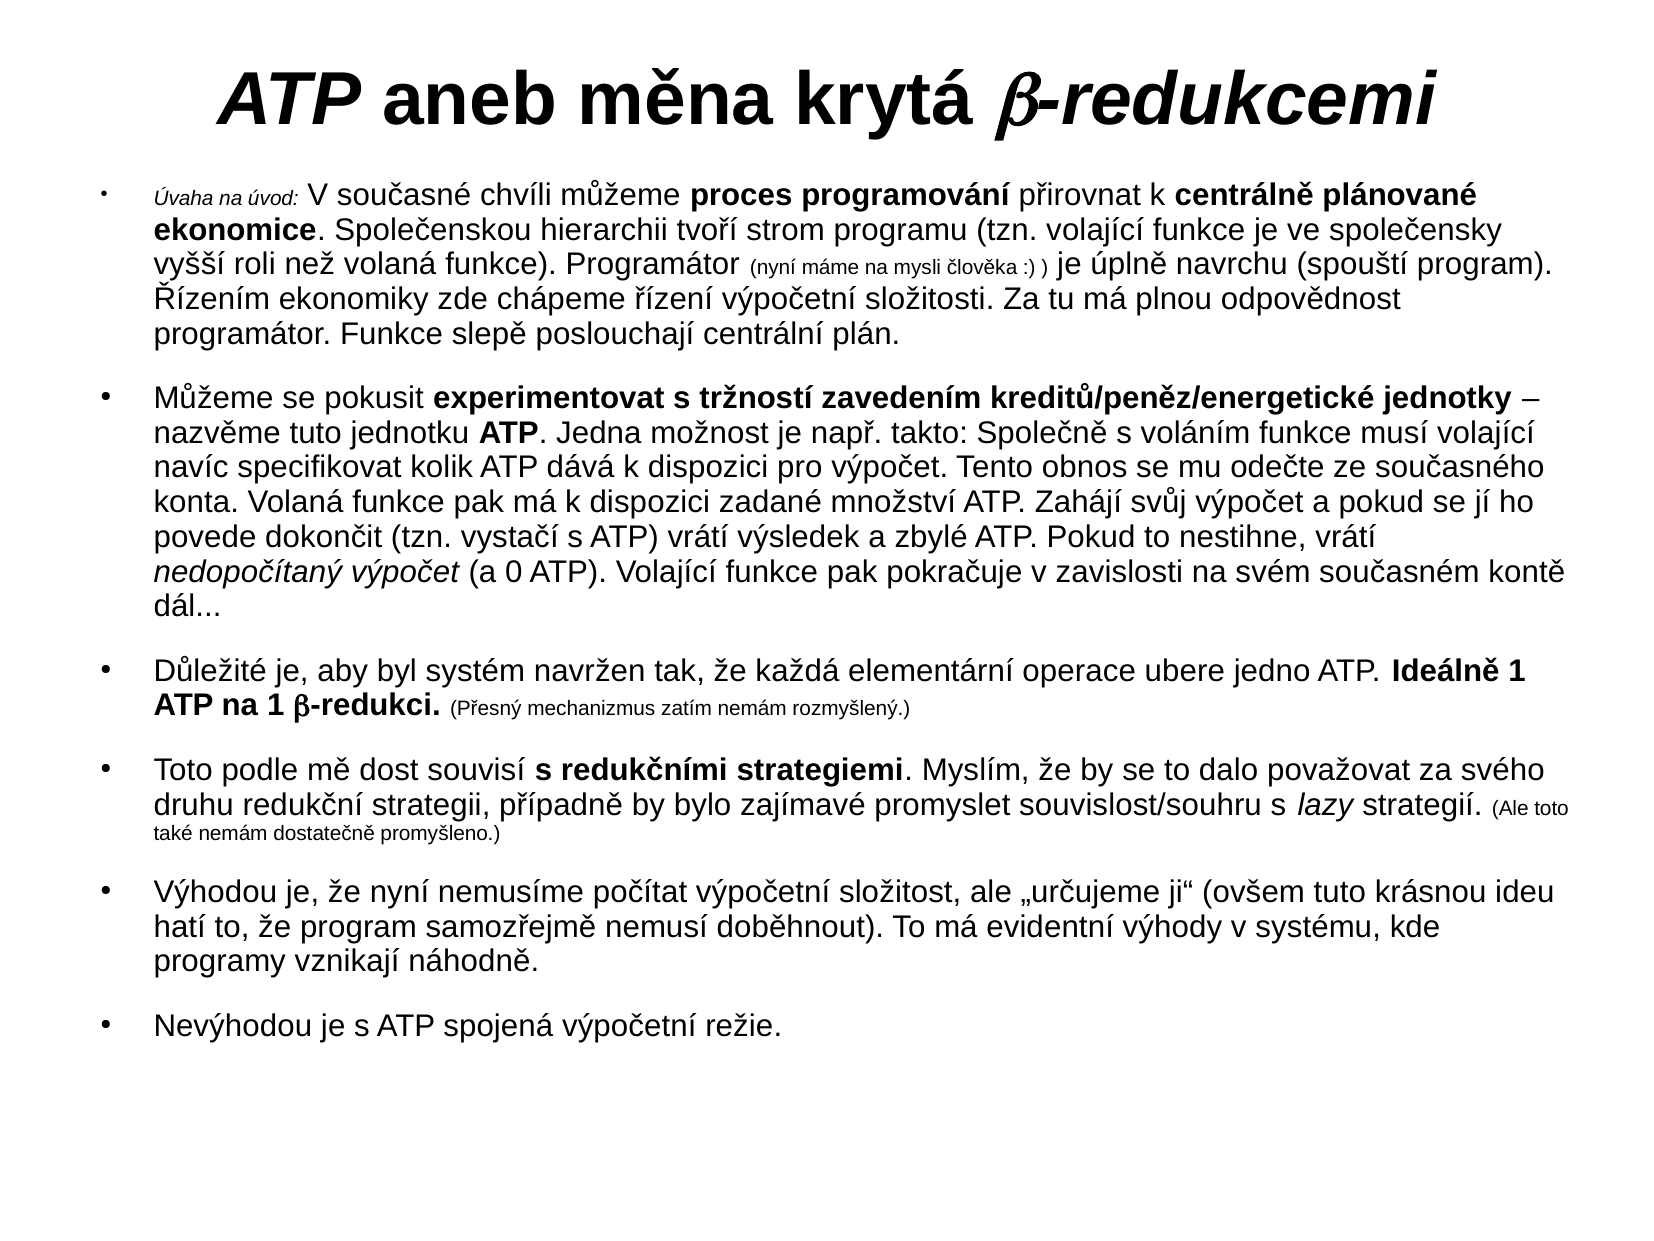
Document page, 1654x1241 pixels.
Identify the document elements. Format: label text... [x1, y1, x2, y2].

title ATP aneb měna krytá b-redukcemi [82, 49, 1571, 148]
list Úvaha na úvod: V současné chvíli můžeme proces programování přirovnat k centrálně plánované ekonomice. Společenskou hierarchii tvoří strom programu (tzn. volající funkce je ve společensky vyšší roli než volaná funkce). Programátor (nyní máme na mysli člověka :) ) je úplně navrchu (spouští program). Řízením ekonomiky zde chápeme řízení výpočetní složitosti. Za tu má plnou odpovědnost programátor. Funkce slepě poslouchají centrální plán. Můžeme se pokusit experimentovat s tržností zavedením kreditů/peněz/energetické jednotky – nazvěme tuto jednotku ATP. Jedna možnost je např. takto: Společně s voláním funkce musí volající navíc specifikovat kolik ATP dává k dispozici pro výpočet. Tento obnos se mu odečte ze současného konta. Volaná funkce pak má k dispozici zadané množství ATP. Zahájí svůj výpočet a pokud se jí ho povede dokončit (tzn. vystačí s ATP) vrátí výsledek a zbylé ATP. Pokud to nestihne, vrátí nedopočítaný výpočet (a 0 ATP). Volající funkce pak pokračuje v zavislosti na svém současném kontě dál... Důležité je, aby byl systém navržen tak, že každá elementární operace ubere jedno ATP. Ideálně 1 ATP na 1 b-redukci. (Přesný mechanizmus zatím nemám rozmyšlený.) Toto podle mě dost souvisí s redukčními strategiemi. Myslím, že by se to dalo považovat za svého druhu redukční strategii, případně by bylo zajímavé promyslet souvislost/souhru s lazy strategií. (Ale toto také nemám dostatečně promyšleno.) Výhodou je, že nyní nemusíme počítat výpočetní složitost, ale „určujeme ji“ (ovšem tuto krásnou ideu hatí to, že program samozřejmě nemusí doběhnout). To má evidentní výhody v systému, kde programy vznikají náhodně. Nevýhodou je s ATP spojená výpočetní režie. [82, 177, 1571, 1109]
